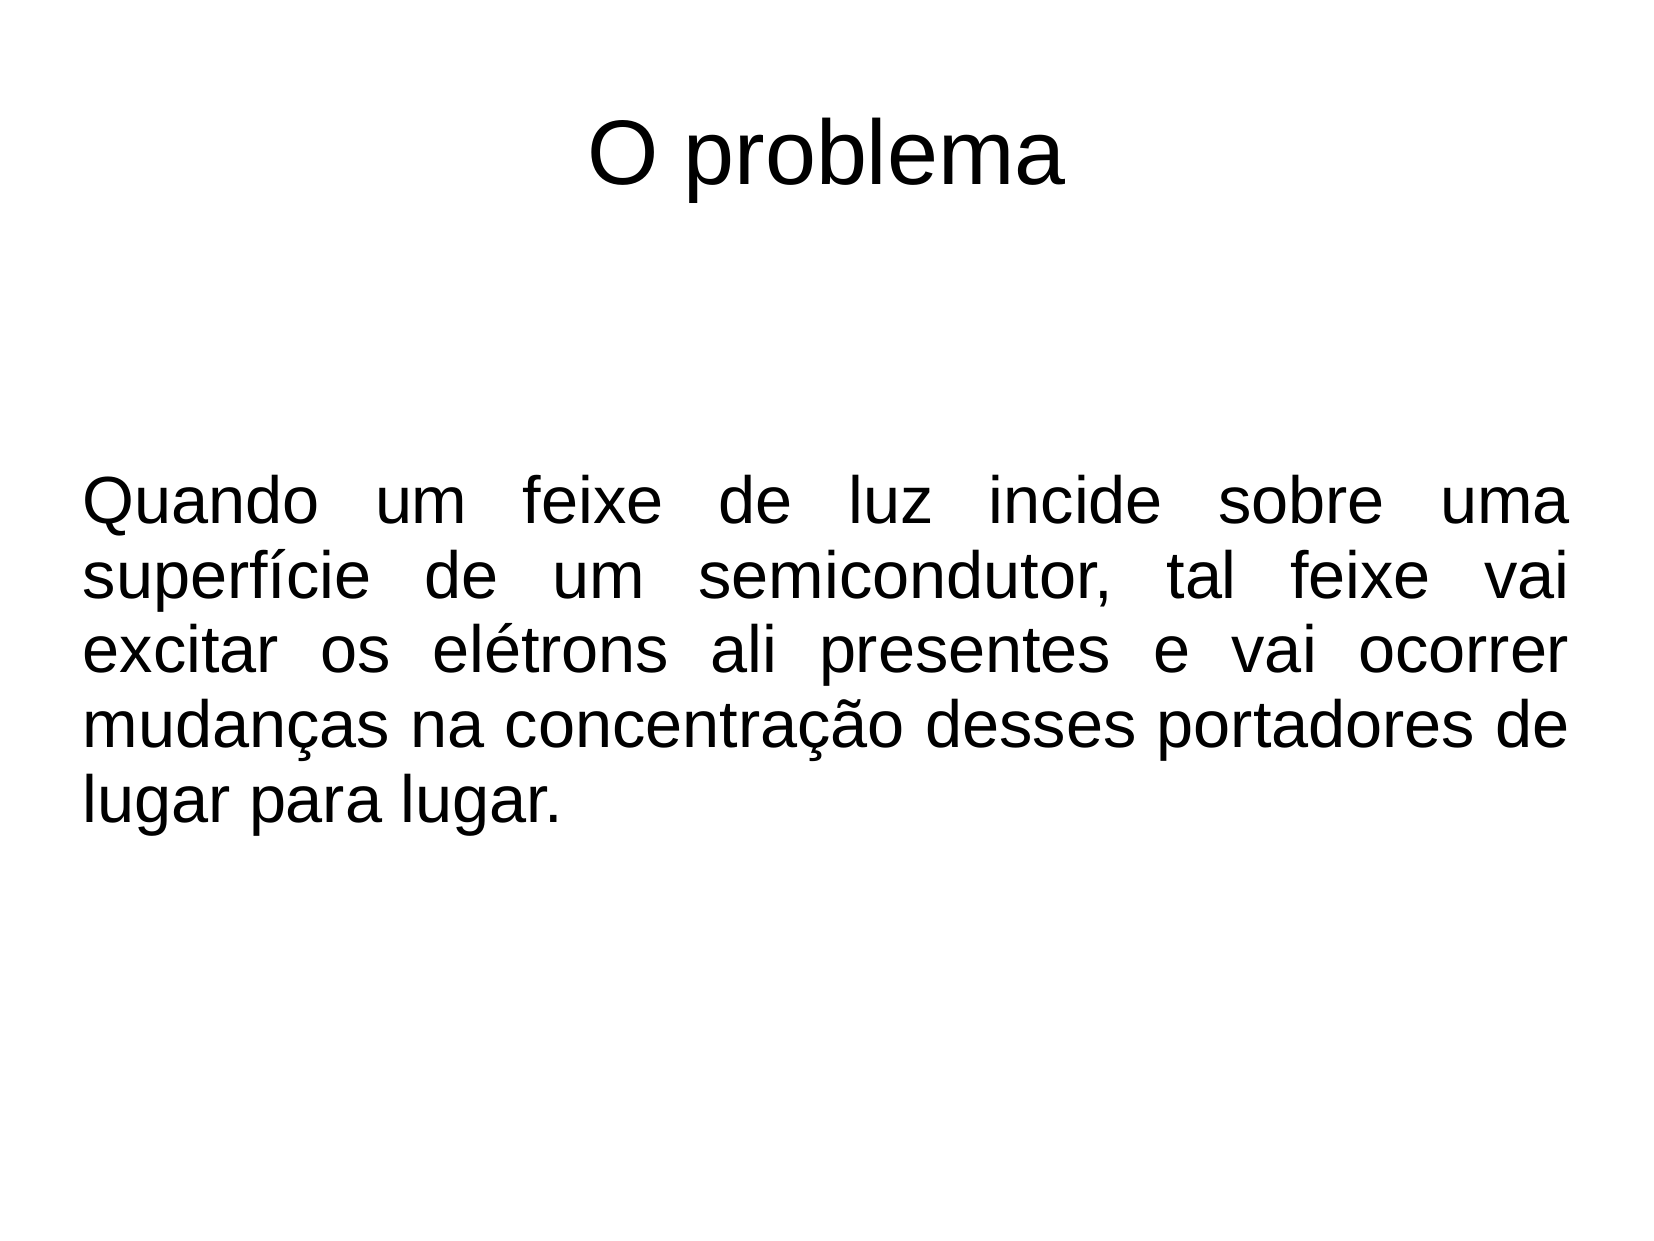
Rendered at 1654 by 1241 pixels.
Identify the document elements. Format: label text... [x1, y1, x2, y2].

title O problema [82, 49, 1571, 257]
subtitle Quando um feixe de luz incide sobre uma superfície de um semicondutor, tal feixe vai excitar os elétrons ali presentes e vai ocorrer mudanças na concentração desses portadores de lugar para lugar. [82, 290, 1571, 1010]
